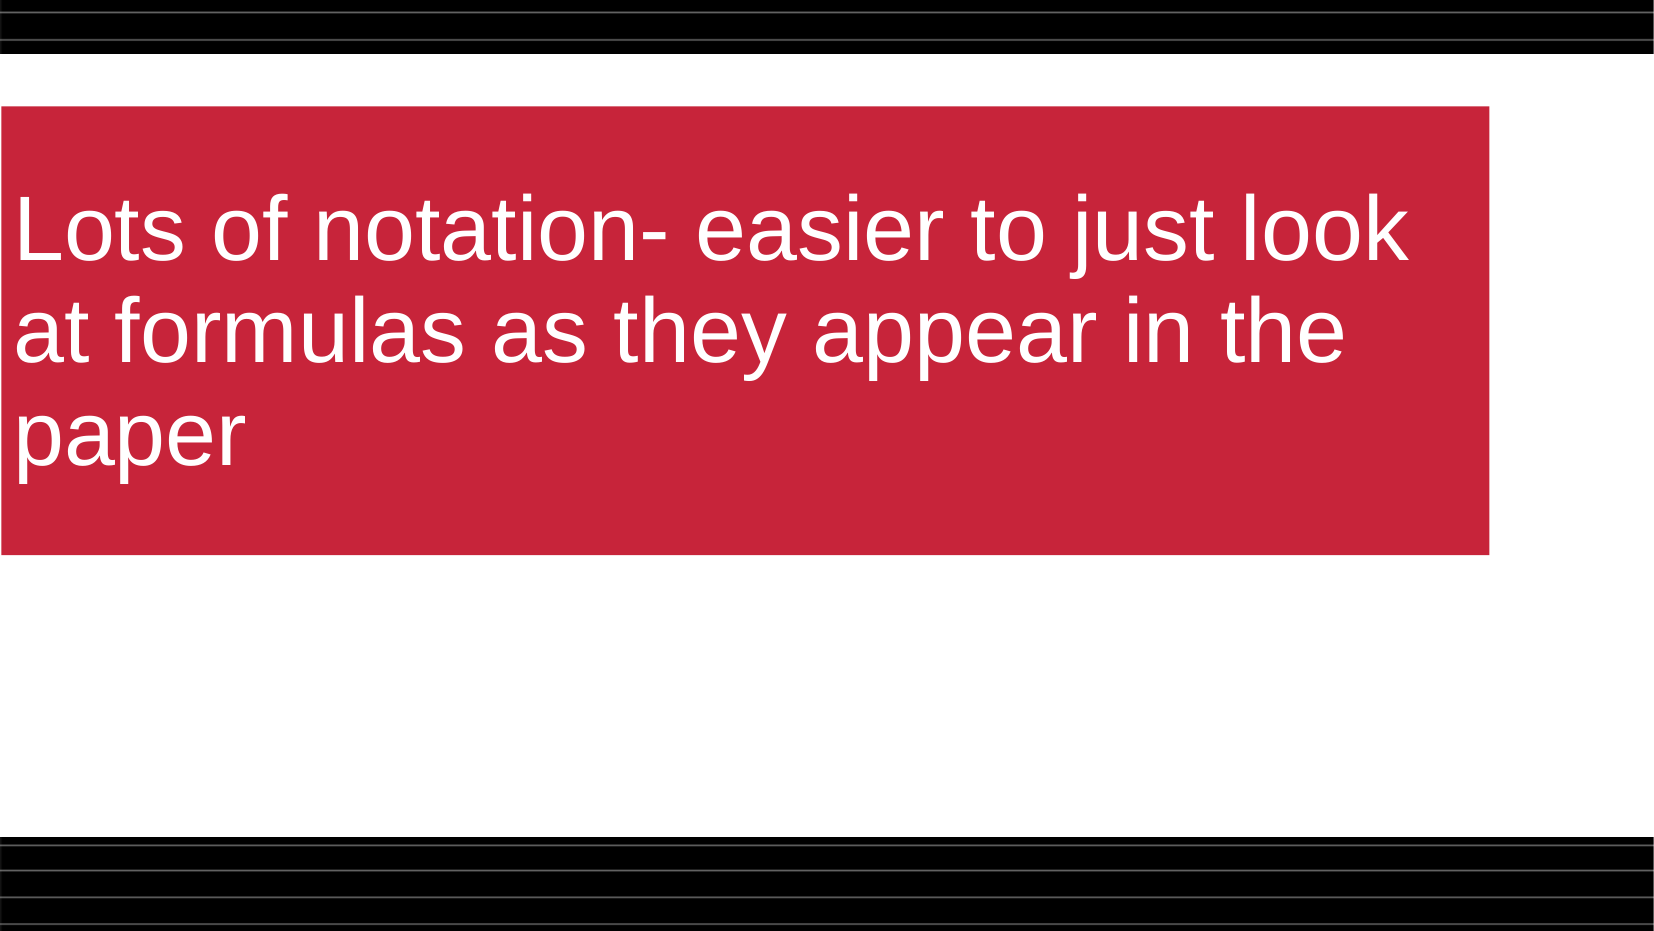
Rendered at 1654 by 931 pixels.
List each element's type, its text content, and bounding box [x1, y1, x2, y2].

title Lots of notation- easier to just look at formulas as they appear in the paper [1, 106, 1490, 556]
picture [0, 837, 1654, 931]
picture [0, 0, 1654, 54]
